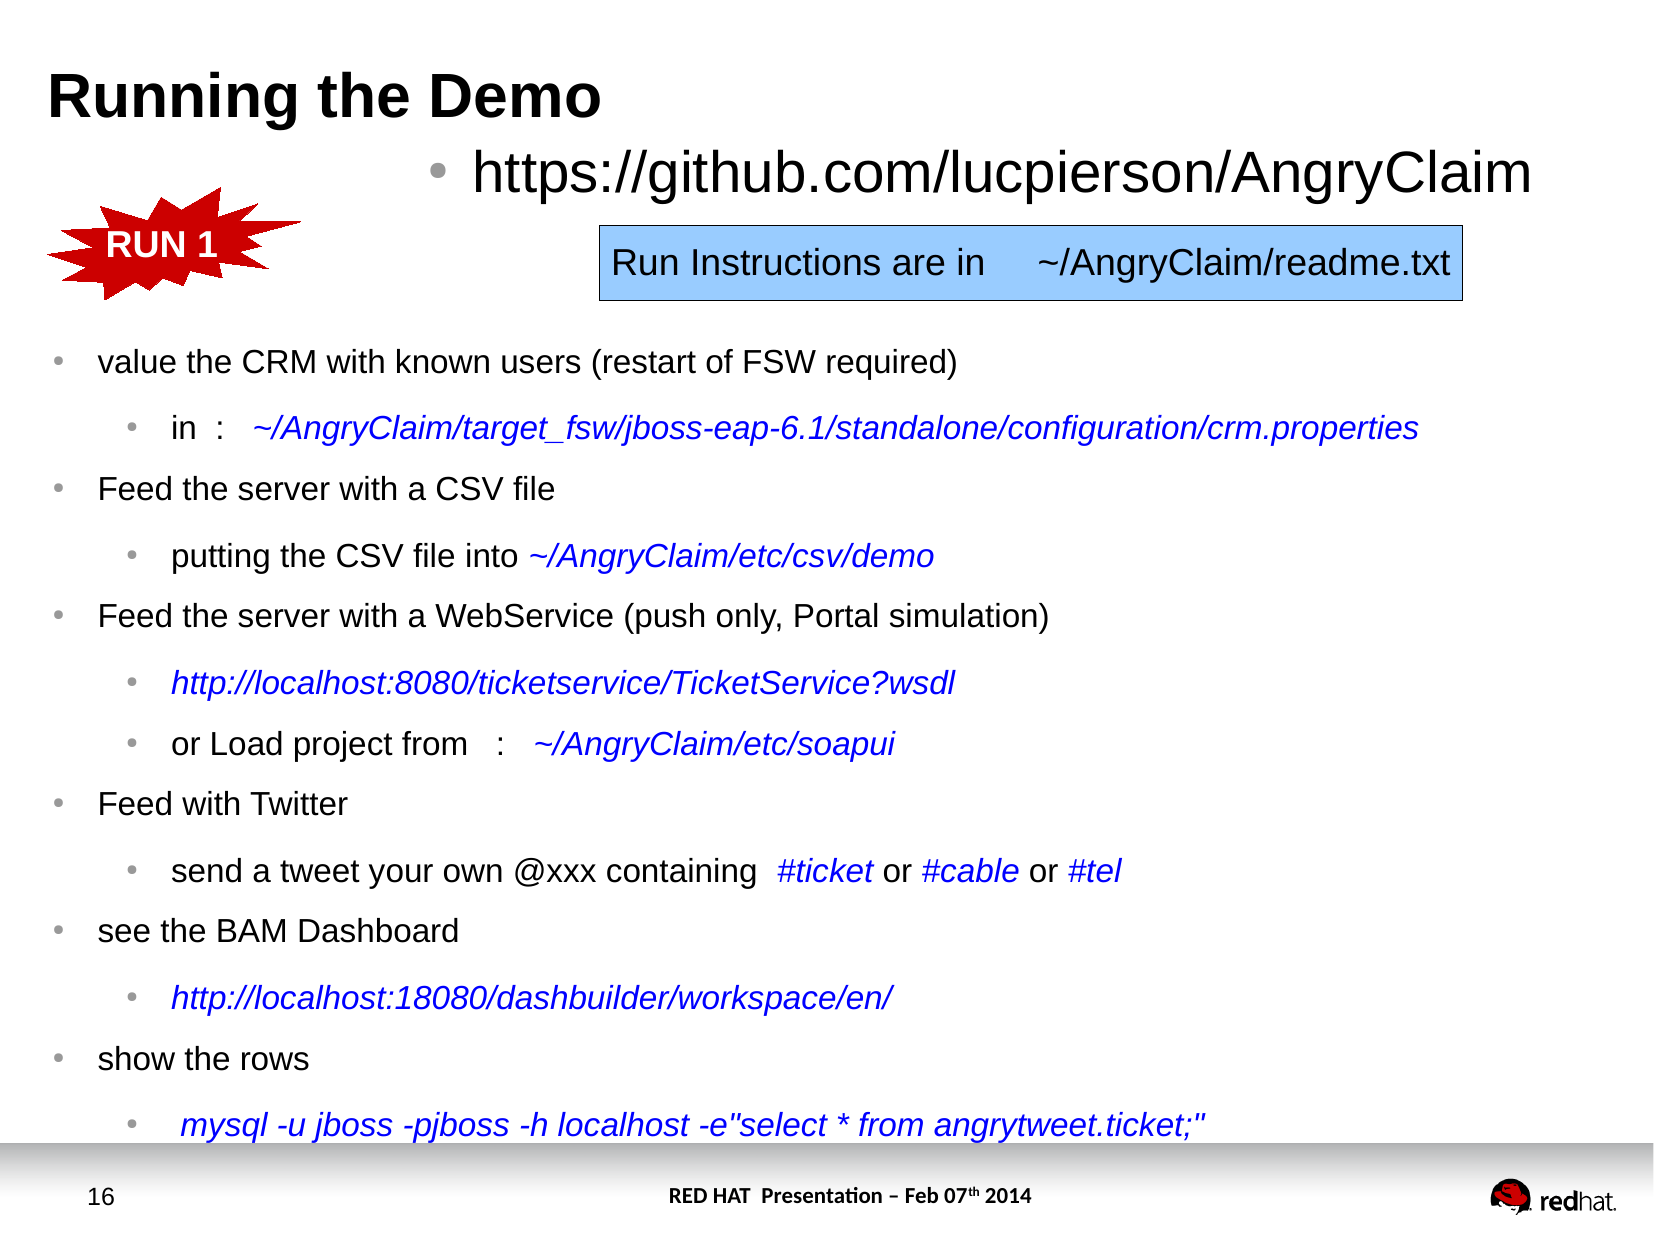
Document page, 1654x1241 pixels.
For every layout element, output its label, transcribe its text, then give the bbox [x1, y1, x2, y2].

list value the CRM with known users (restart of FSW required) in : ~/AngryClaim/target_fsw/jboss-eap-6.1/standalone/configuration/crm.properties Feed the server with a CSV file putting the CSV file into ~/AngryClaim/etc/csv/demo Feed the server with a WebService (push only, Portal simulation) http://localhost:8080/ticketservice/TicketService?wsdl or Load project from : ~/AngryClaim/etc/soapui Feed with Twitter send a tweet your own @xxx containing #ticket or #cable or #tel see the BAM Dashboard http://localhost:18080/dashbuilder/workspace/en/ show the rows mysql -u jboss -pjboss -h localhost -e"select * from angrytweet.ticket;" [37, 343, 1617, 1144]
title Running the Demo [47, 2, 1536, 190]
picture [0, 1143, 1654, 1241]
text_box Run Instructions are in ~/AngryClaim/readme.txt [599, 225, 1463, 301]
list https://github.com/lucpierson/AngryClaim [412, 140, 1576, 226]
text_box RUN 1 [47, 187, 301, 300]
